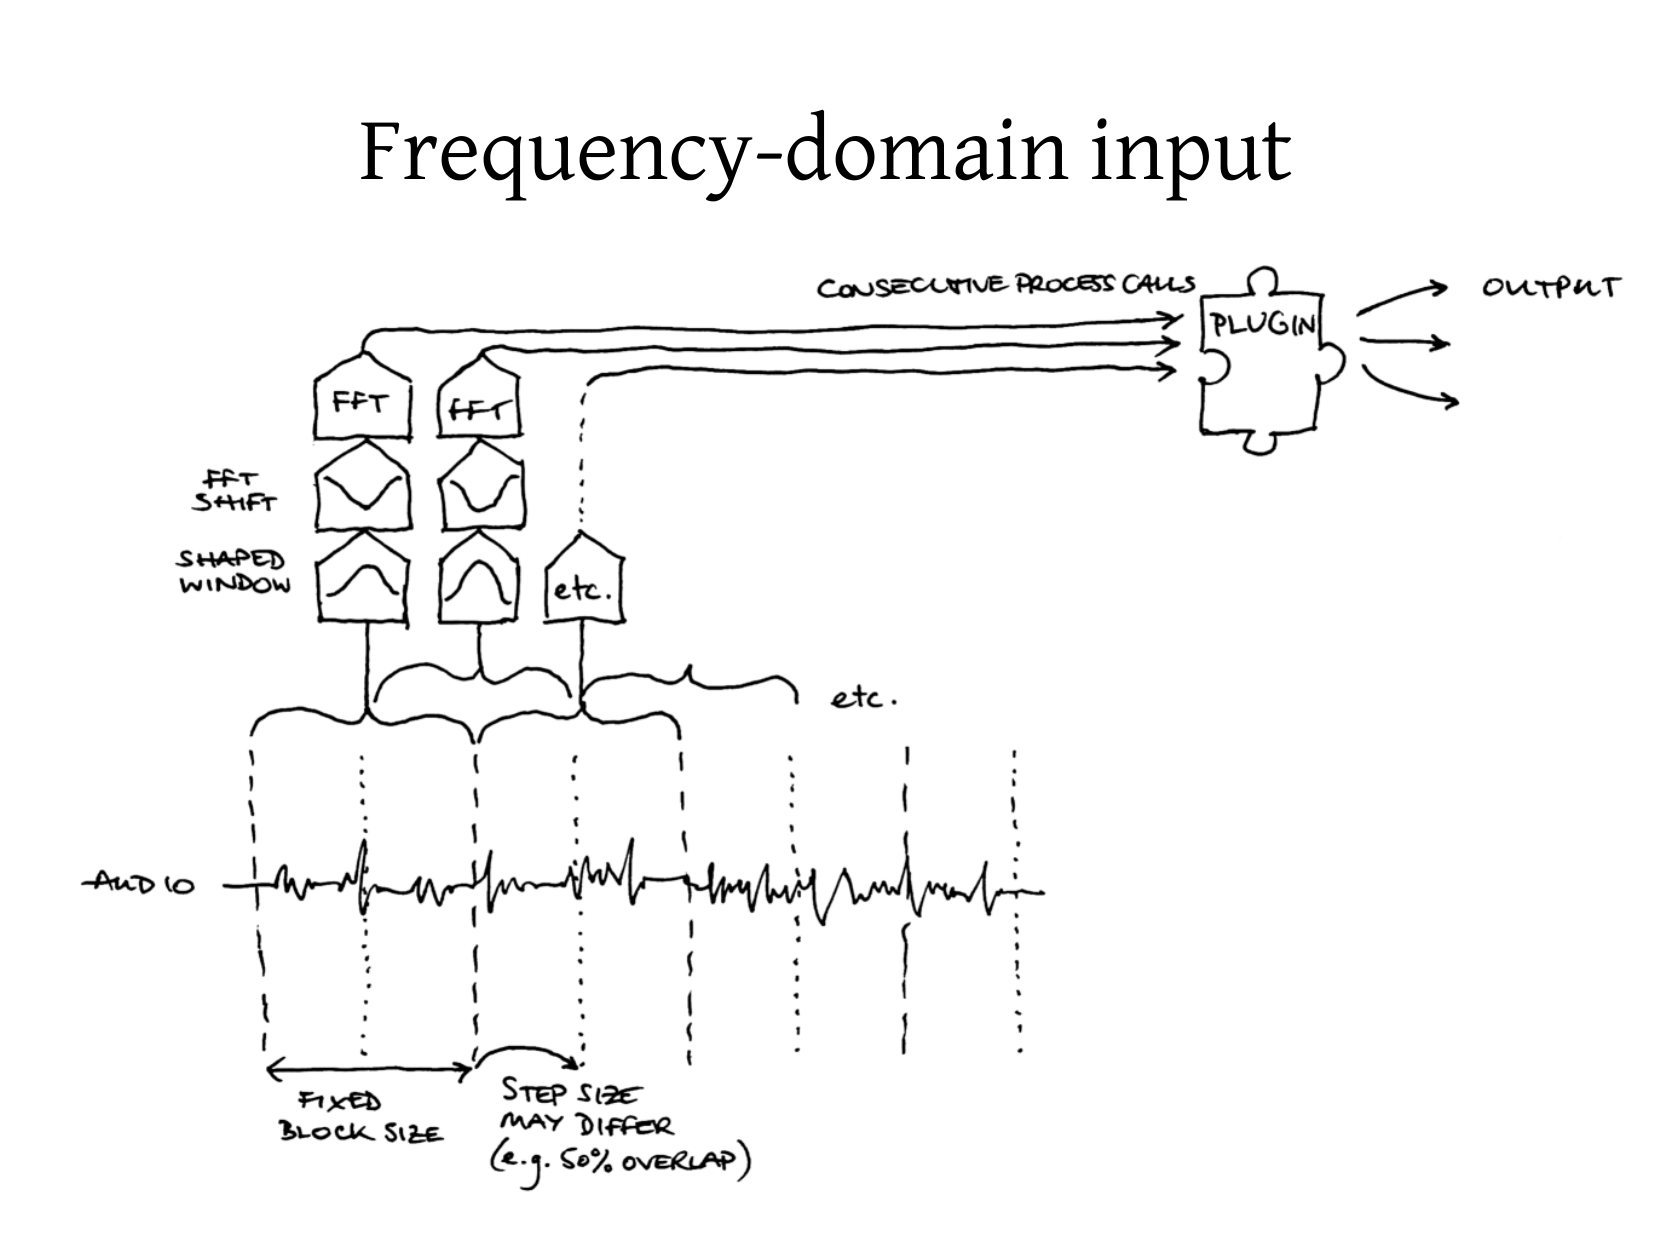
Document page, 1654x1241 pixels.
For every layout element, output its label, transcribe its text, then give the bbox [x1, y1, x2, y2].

picture [0, 218, 1654, 1241]
title Frequency-domain input [82, 49, 1571, 218]
